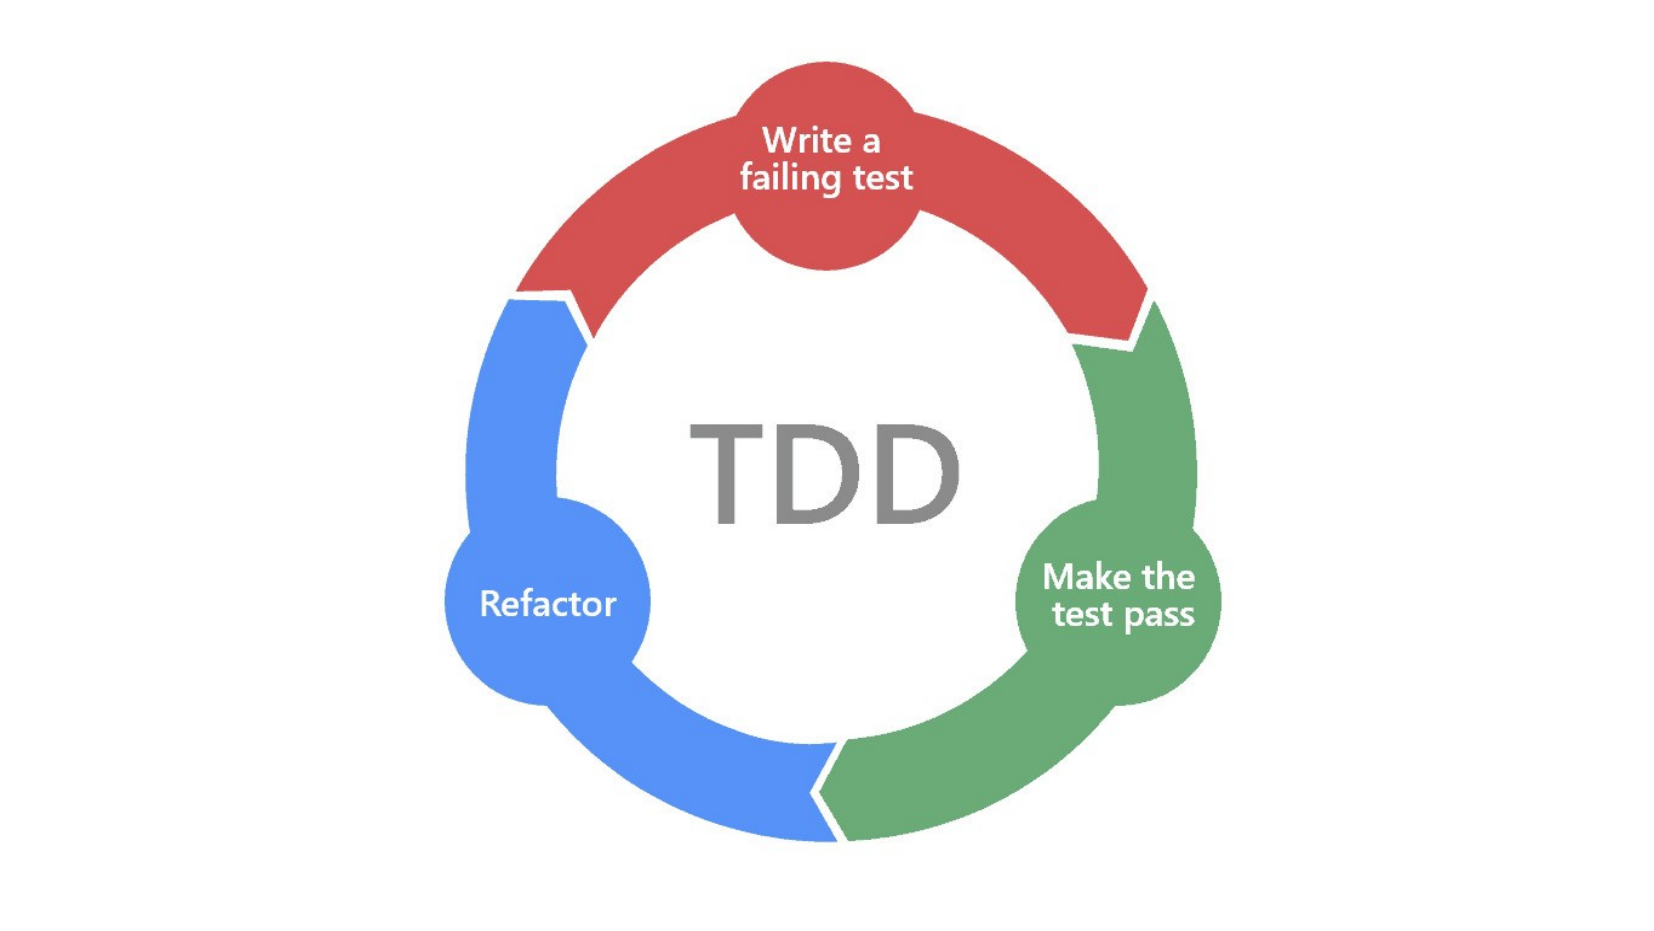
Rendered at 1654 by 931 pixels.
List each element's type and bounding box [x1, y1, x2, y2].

picture [206, 47, 1447, 883]
